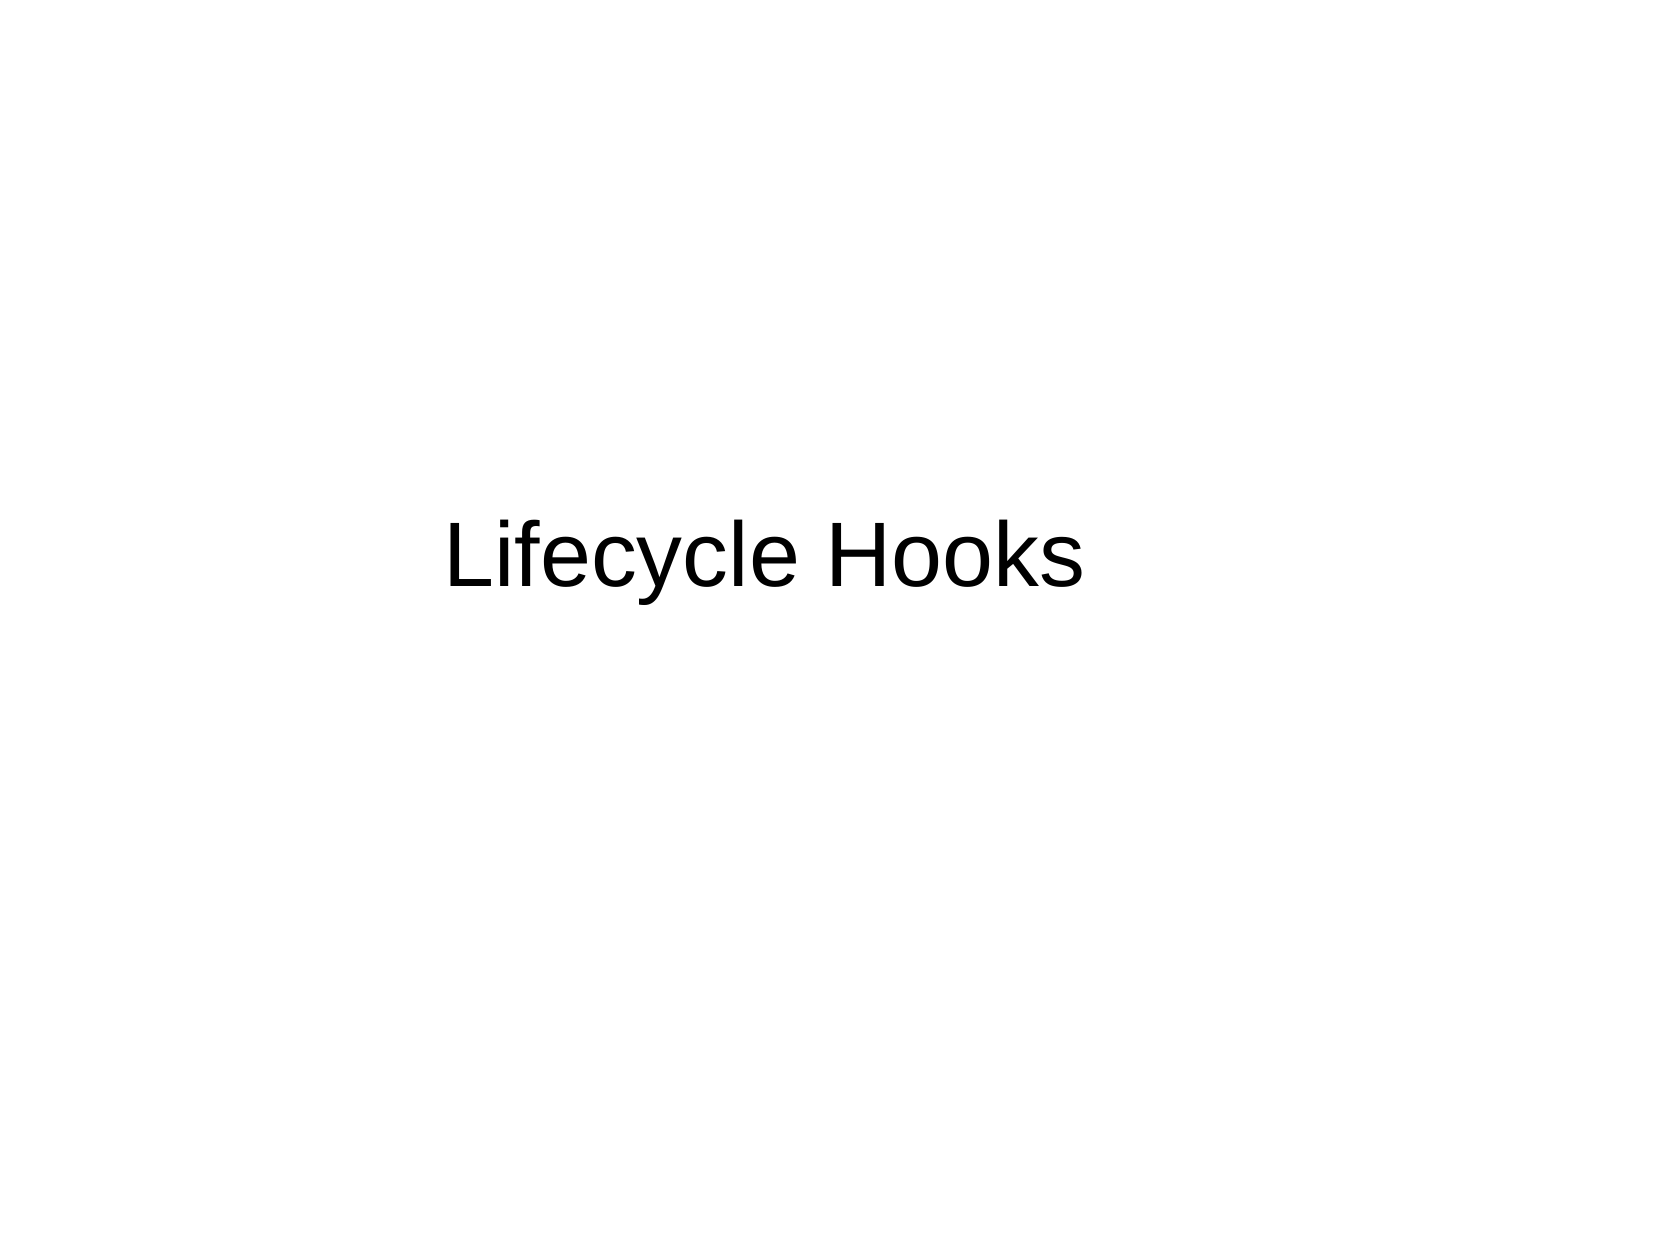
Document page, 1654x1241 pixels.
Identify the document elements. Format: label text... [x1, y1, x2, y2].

text_box Lifecycle Hooks [645, 495, 886, 616]
text_box Lifecycle Hooks [645, 561, 655, 598]
